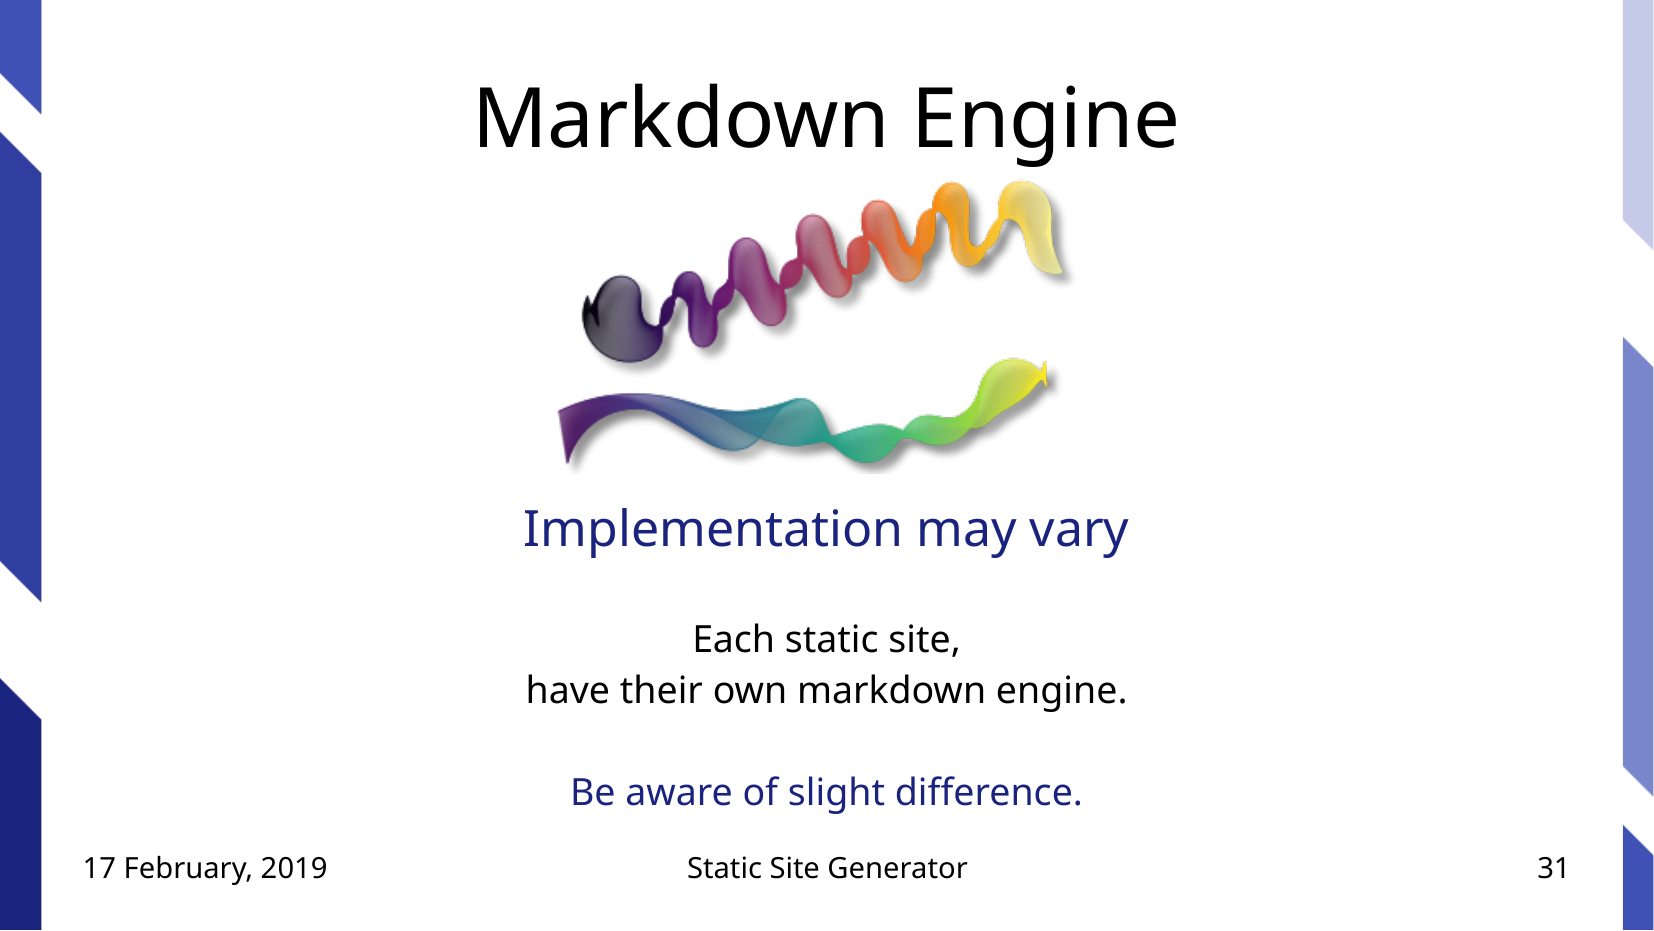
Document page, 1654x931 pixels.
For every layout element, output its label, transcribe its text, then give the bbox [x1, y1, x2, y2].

picture [0, 0, 1654, 930]
title Markdown Engine [82, 37, 1571, 193]
text_box Implementation may vary Each static site, have their own markdown engine. Be aware of slight difference. [82, 483, 1571, 826]
